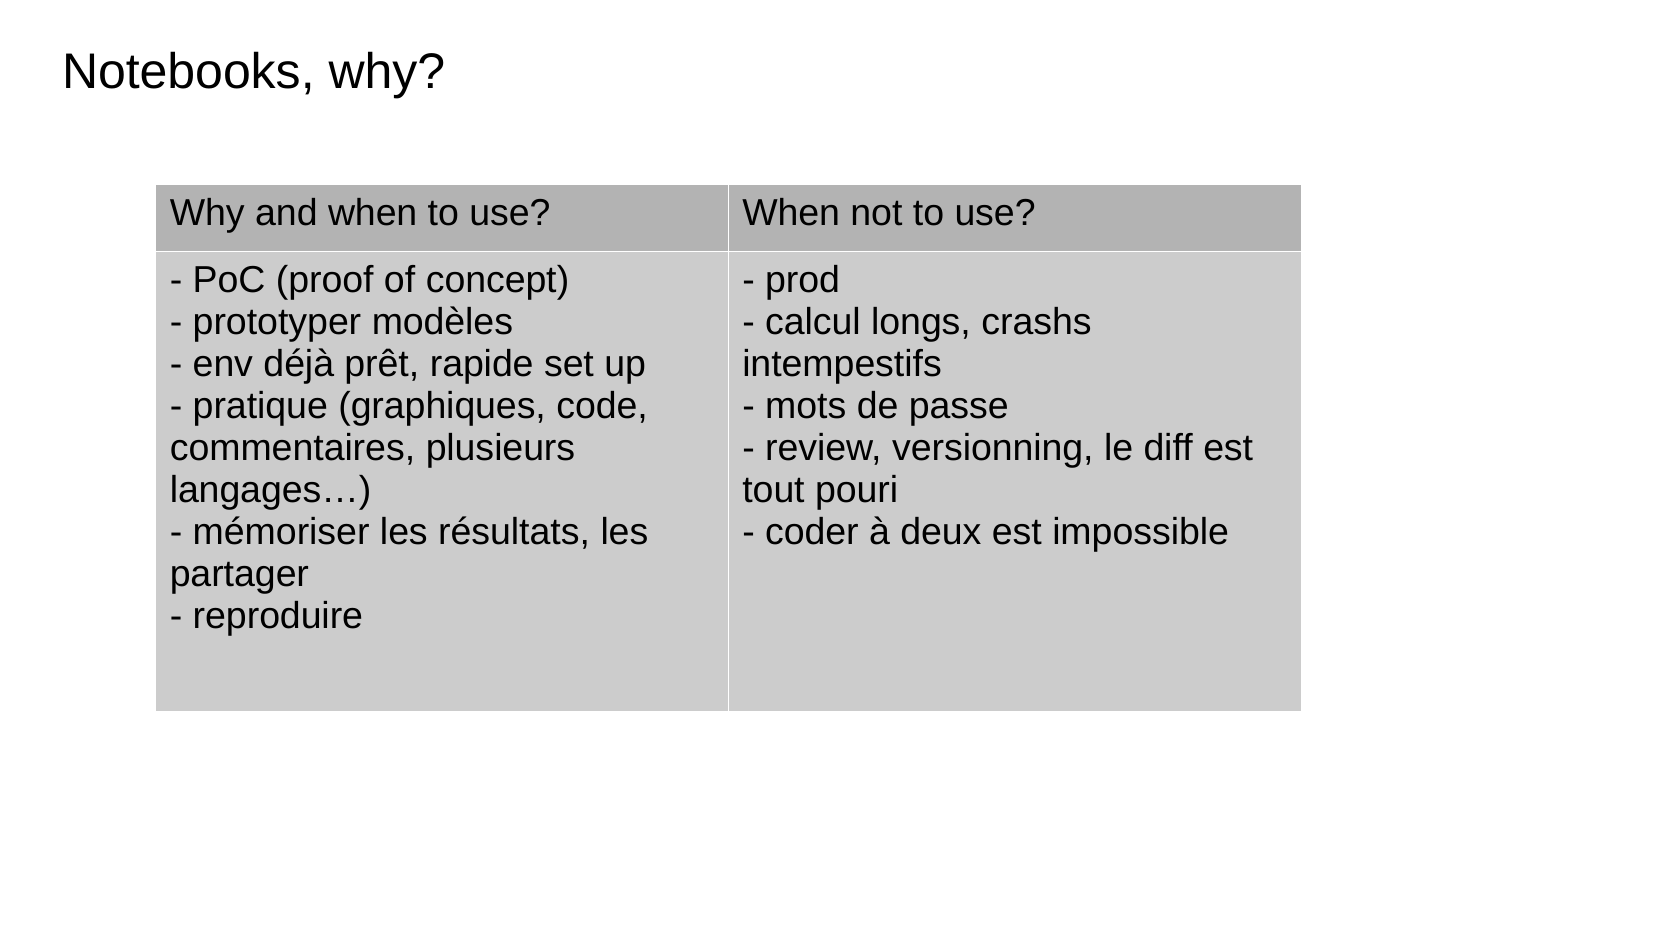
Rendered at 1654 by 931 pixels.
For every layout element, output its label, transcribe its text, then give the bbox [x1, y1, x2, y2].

text_box Notebooks, why? [47, 35, 780, 107]
table_header When not to use? [729, 185, 1301, 251]
table_cell - prod - calcul longs, crashs intempestifs - mots de passe - review, versionning, le diff est tout pouri - coder à deux est impossible [729, 252, 1301, 711]
table_header Why and when to use? [156, 185, 728, 251]
table_cell - PoC (proof of concept) - prototyper modèles - env déjà prêt, rapide set up - pratique (graphiques, code, commentaires, plusieurs langages…) - mémoriser les résultats, les partager - reproduire [156, 252, 728, 711]
